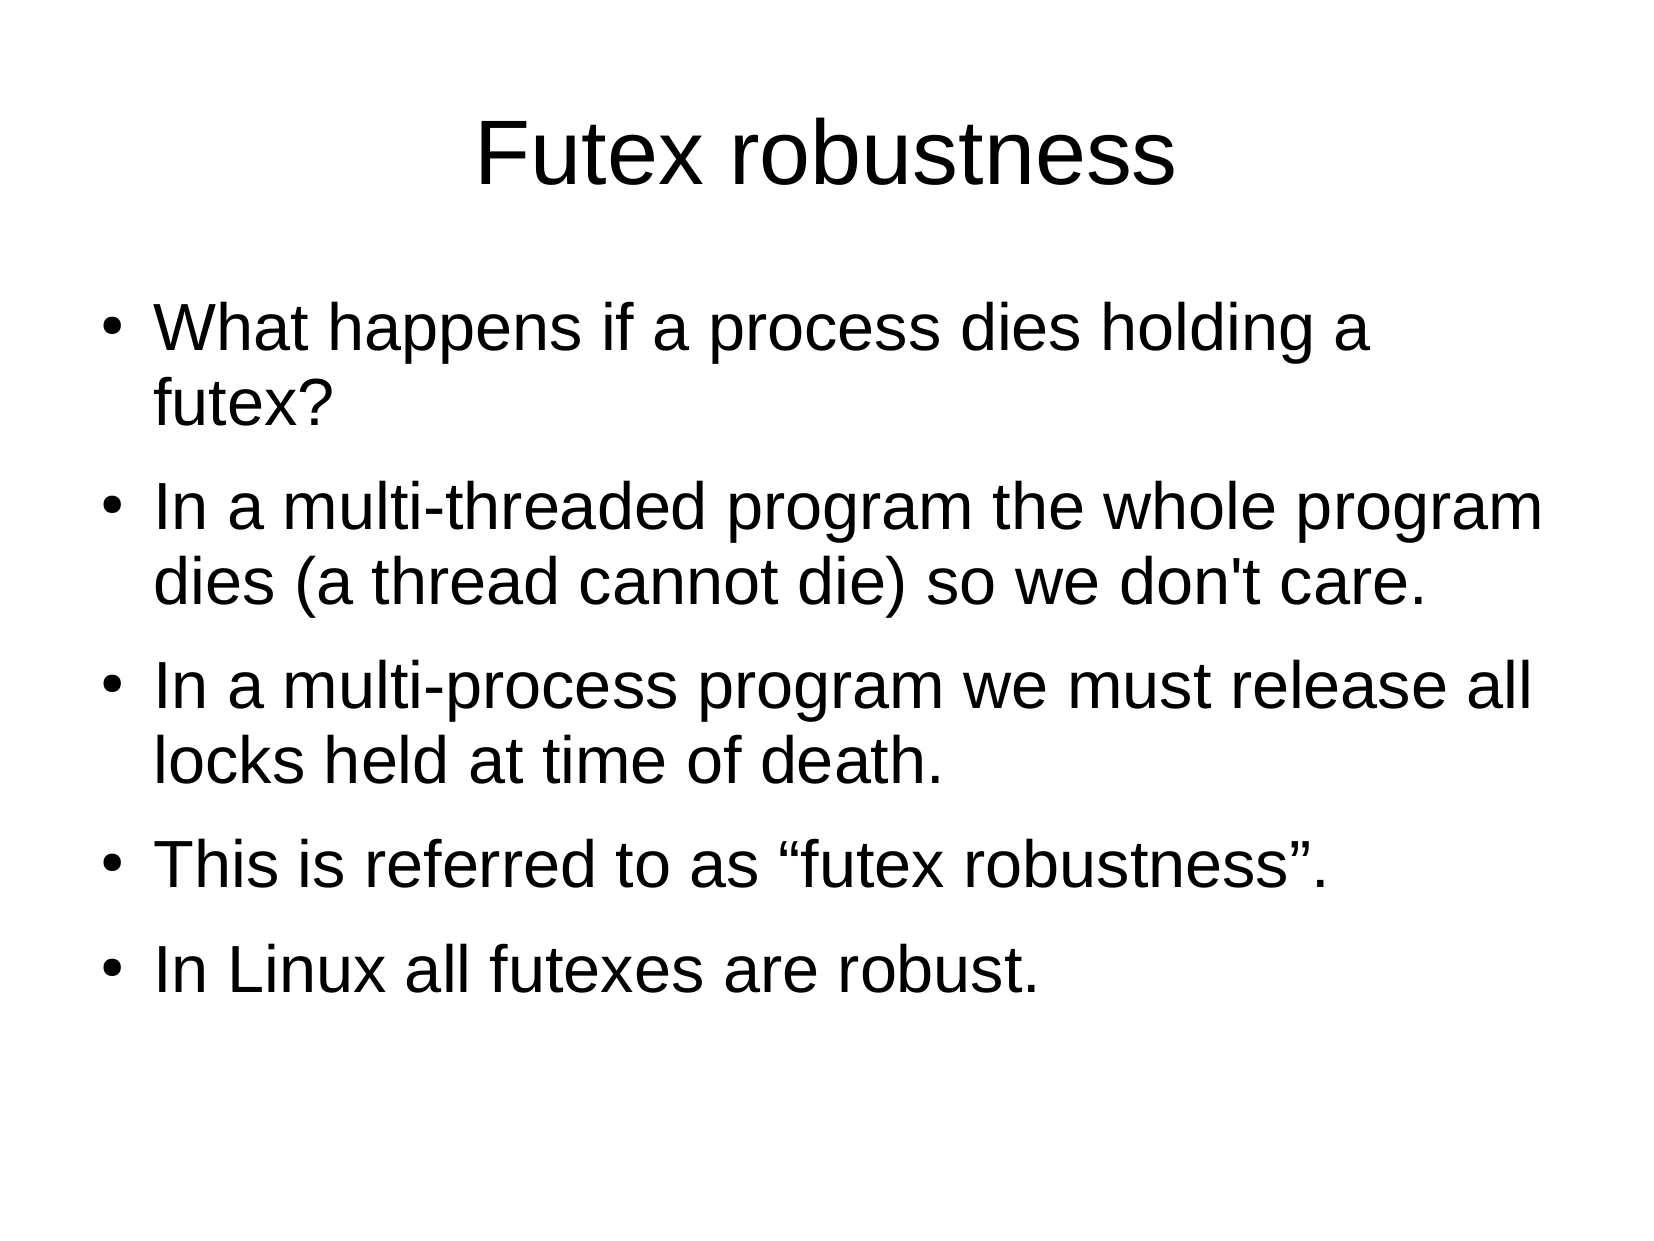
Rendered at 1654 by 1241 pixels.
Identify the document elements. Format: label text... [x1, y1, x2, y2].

title Futex robustness [82, 49, 1571, 257]
list What happens if a process dies holding a futex? In a multi-threaded program the whole program dies (a thread cannot die) so we don't care. In a multi-process program we must release all locks held at time of death. This is referred to as “futex robustness”. In Linux all futexes are robust. [82, 290, 1571, 1109]
